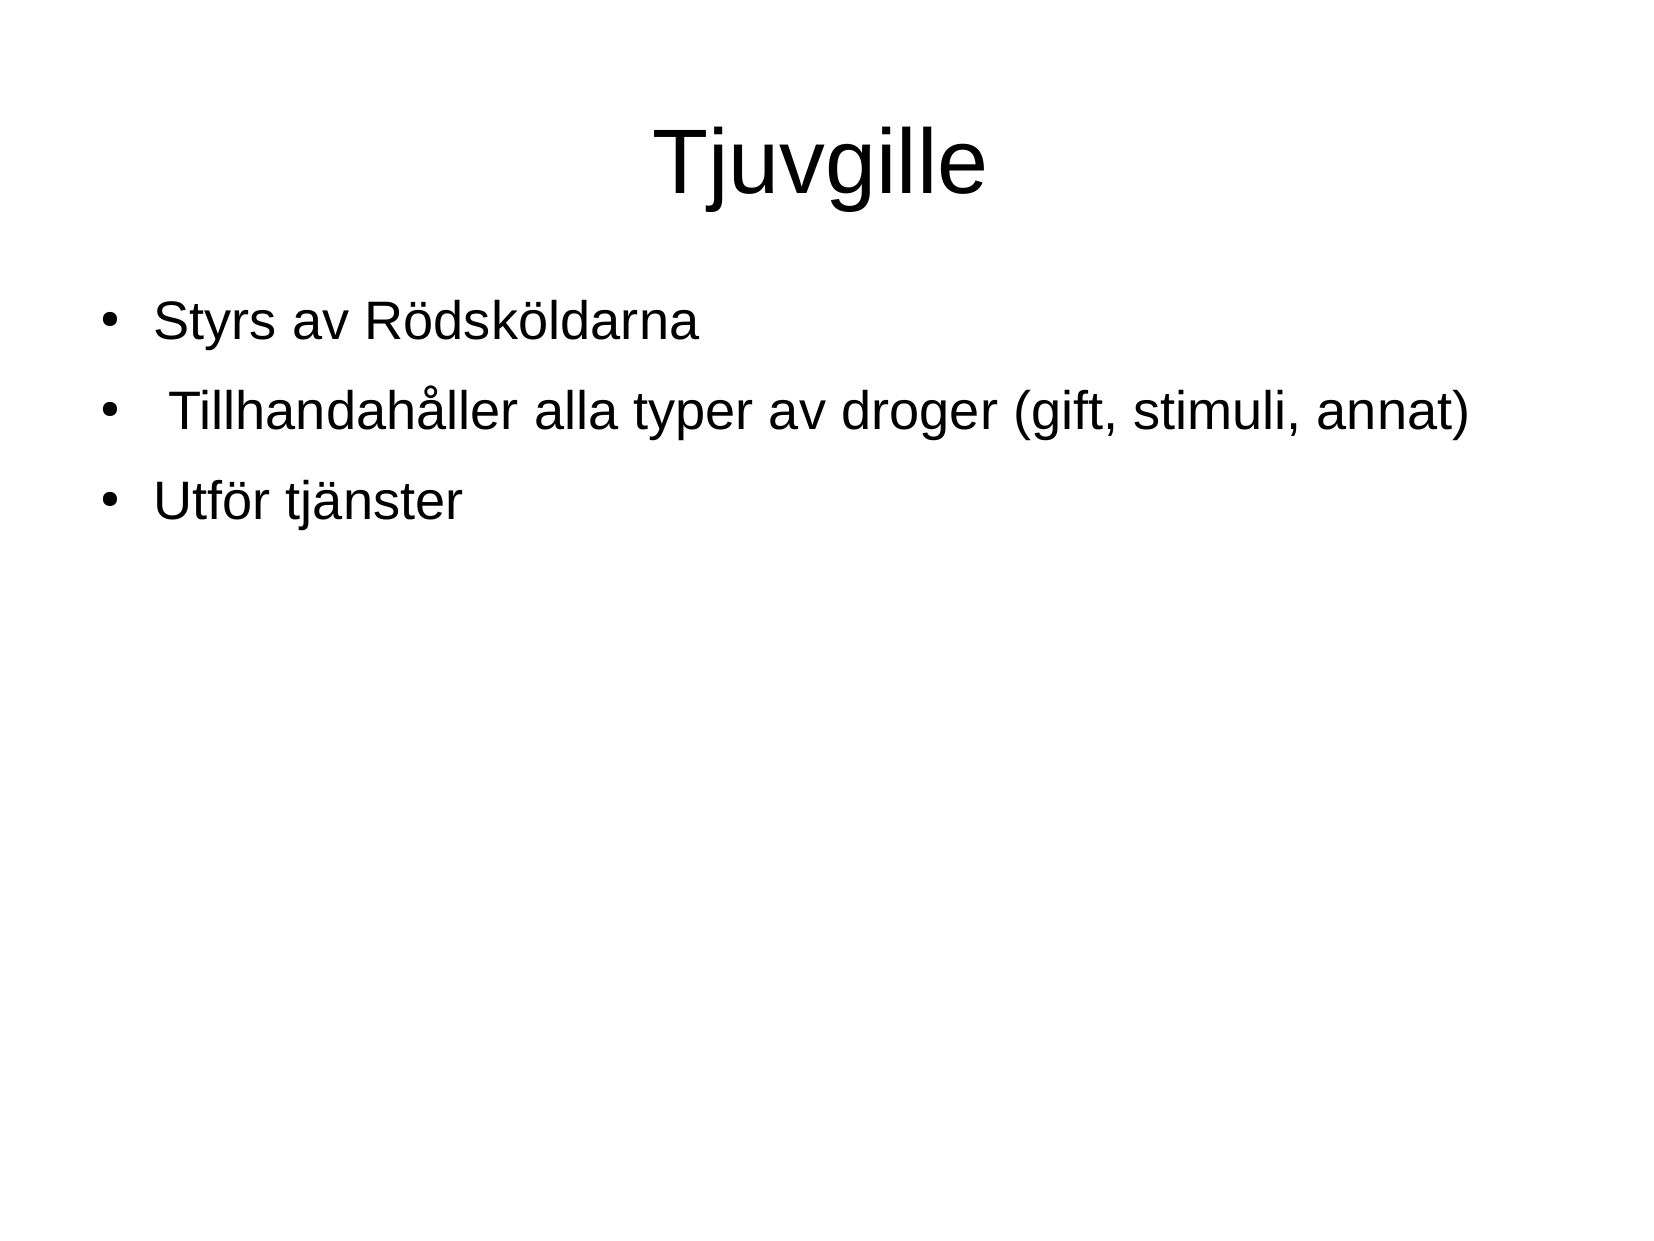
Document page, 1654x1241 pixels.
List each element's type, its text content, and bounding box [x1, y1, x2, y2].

title Tjuvgille [76, 58, 1565, 266]
list Styrs av Rödsköldarna Tillhandahåller alla typer av droger (gift, stimuli, annat) Utför tjänster [82, 290, 1571, 1109]
